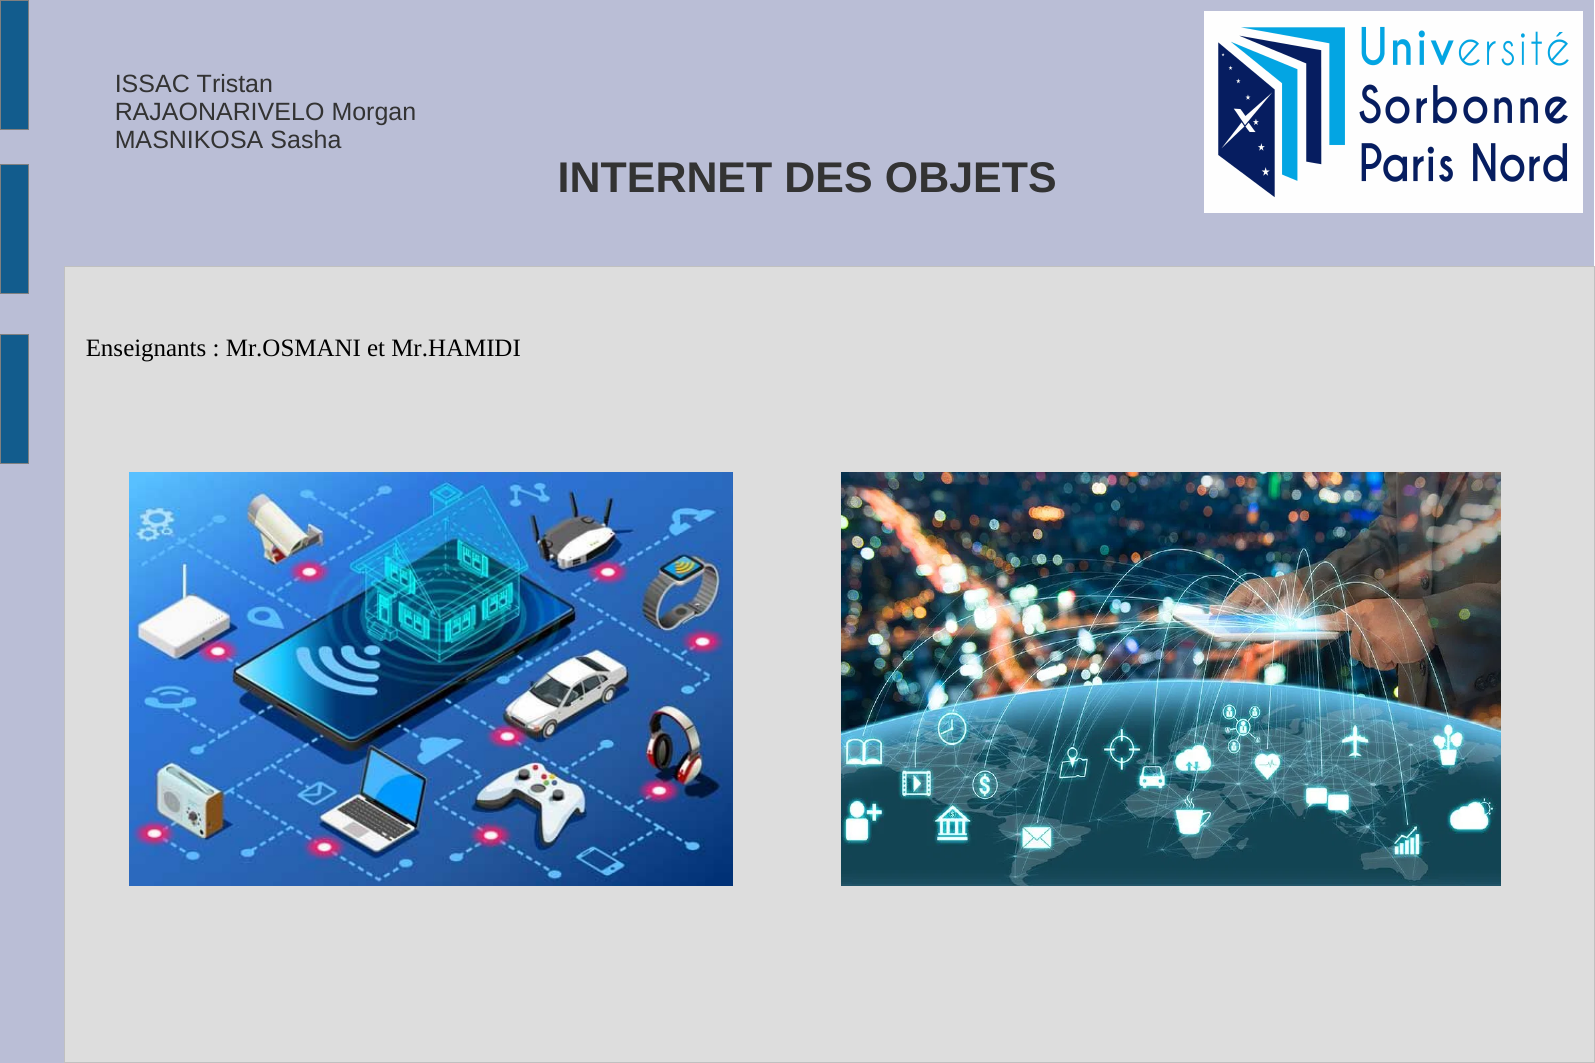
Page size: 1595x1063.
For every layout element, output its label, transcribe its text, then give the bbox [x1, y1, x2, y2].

title ISSAC Tristan RAJAONARIVELO Morgan MASNIKOSA Sasha INTERNET DES OBJETS [114, 47, 1477, 225]
picture [841, 472, 1501, 886]
picture [1204, 11, 1583, 213]
subtitle Enseignants : Mr.OSMANI et Mr.HAMIDI [0, 236, 792, 461]
picture [129, 472, 733, 886]
